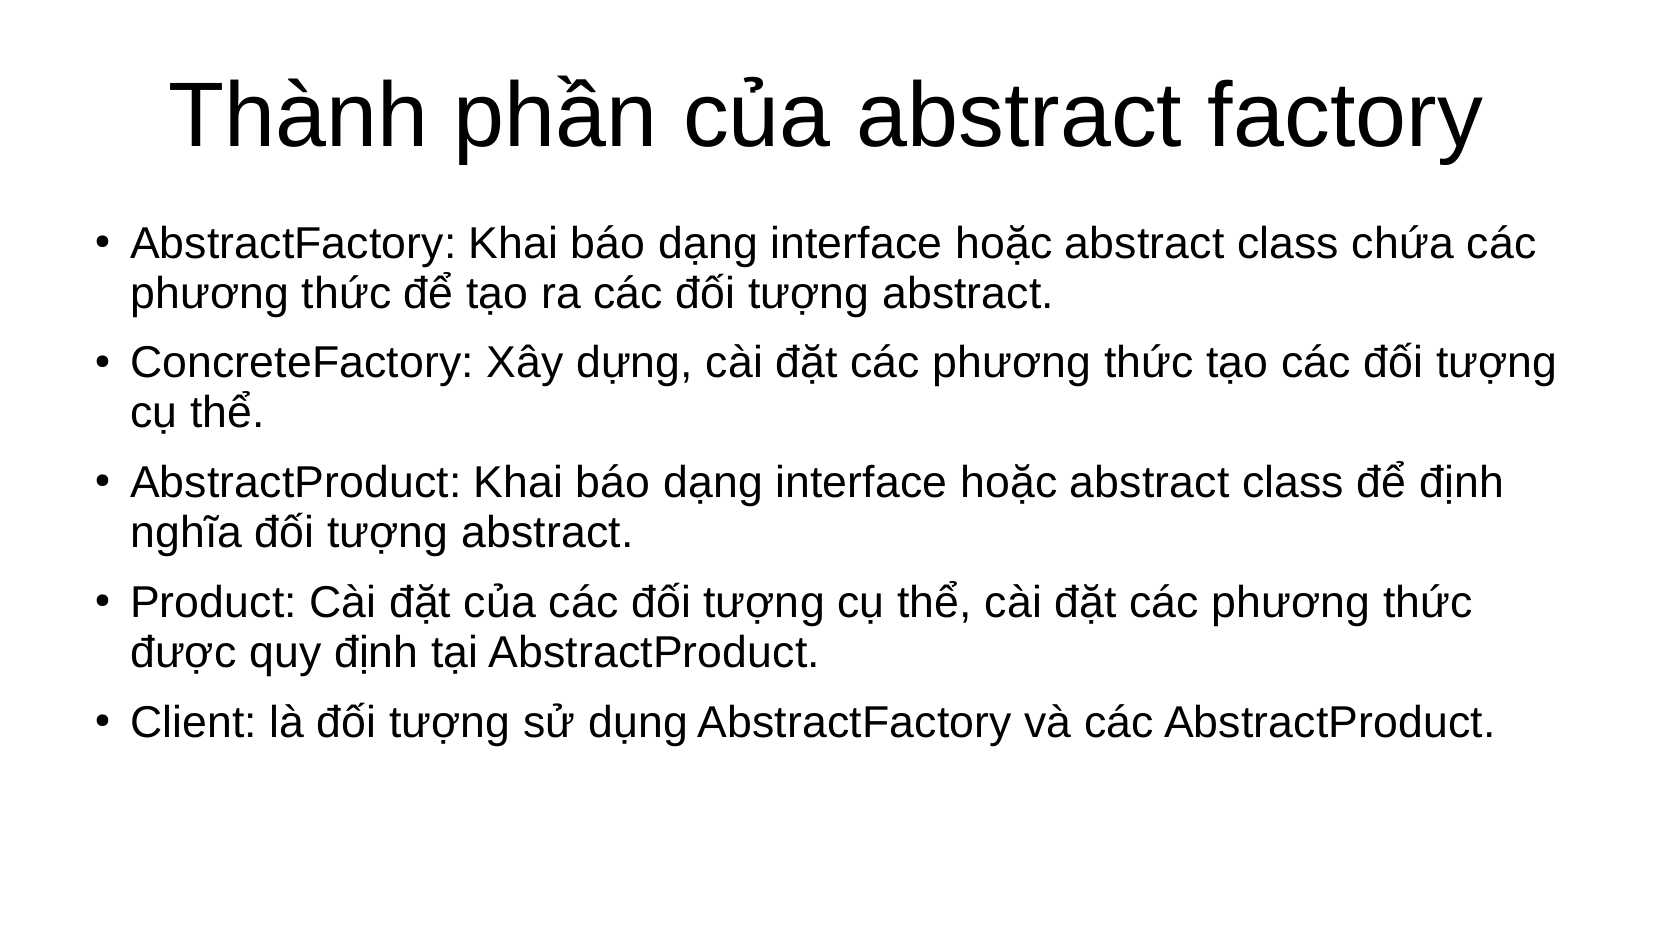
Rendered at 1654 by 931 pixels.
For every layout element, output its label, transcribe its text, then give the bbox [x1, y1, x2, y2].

title Thành phần của abstract factory [82, 37, 1571, 193]
list AbstractFactory: Khai báo dạng interface hoặc abstract class chứa các phương thức để tạo ra các đối tượng abstract. ConcreteFactory: Xây dựng, cài đặt các phương thức tạo các đối tượng cụ thể. AbstractProduct: Khai báo dạng interface hoặc abstract class để định nghĩa đối tượng abstract. Product: Cài đặt của các đối tượng cụ thể, cài đặt các phương thức được quy định tại AbstractProduct. Client: là đối tượng sử dụng AbstractFactory và các AbstractProduct. [82, 217, 1571, 758]
